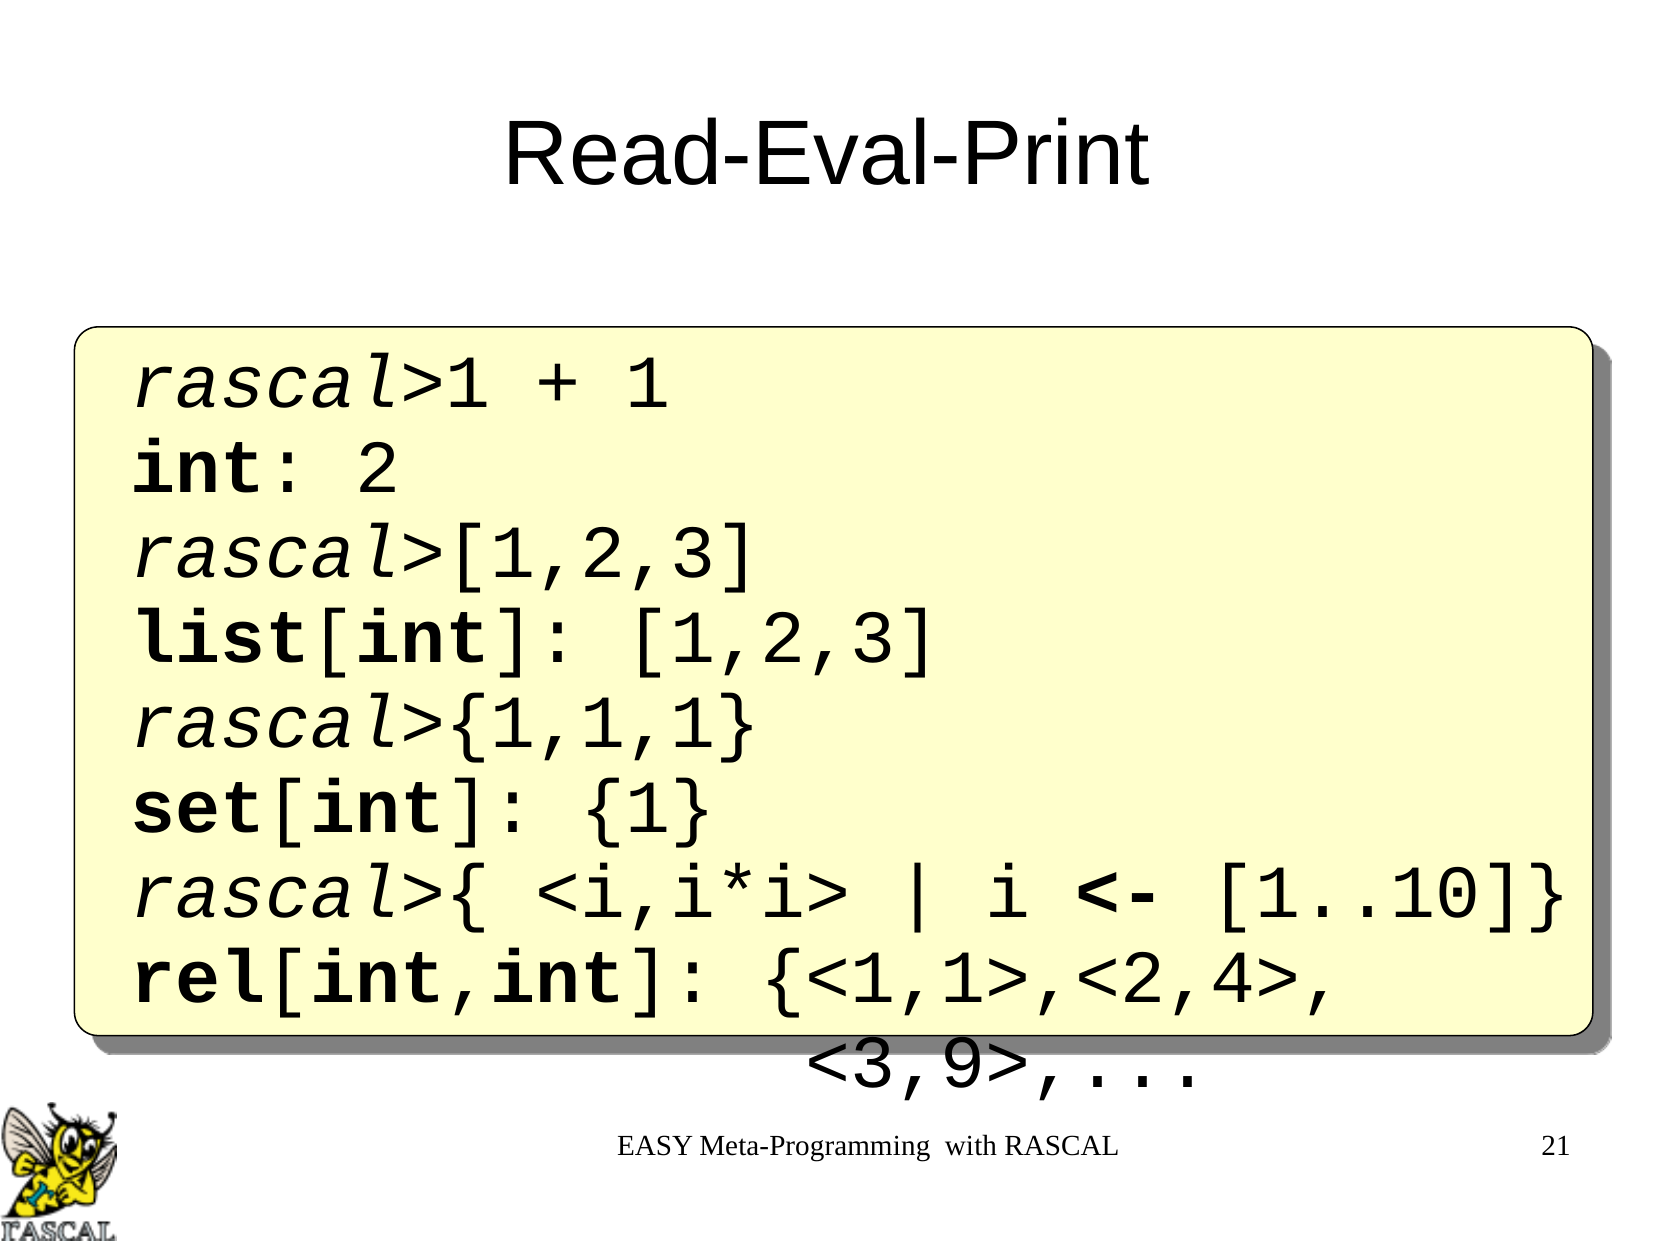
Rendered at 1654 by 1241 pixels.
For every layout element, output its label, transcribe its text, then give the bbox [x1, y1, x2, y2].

title Read-Eval-Print [82, 56, 1571, 250]
text_box [74, 326, 1589, 1036]
picture [0, 1102, 117, 1241]
text_box rascal>1 + 1 int: 2 rascal>[1,2,3] list[int]: [1,2,3] rascal>{1,1,1} set[int]: {1} rascal>{ <i,i*i> | i <- [1..10]} rel[int,int]: {<1,1>,<2,4>, <3,9>,... [115, 337, 1654, 1103]
